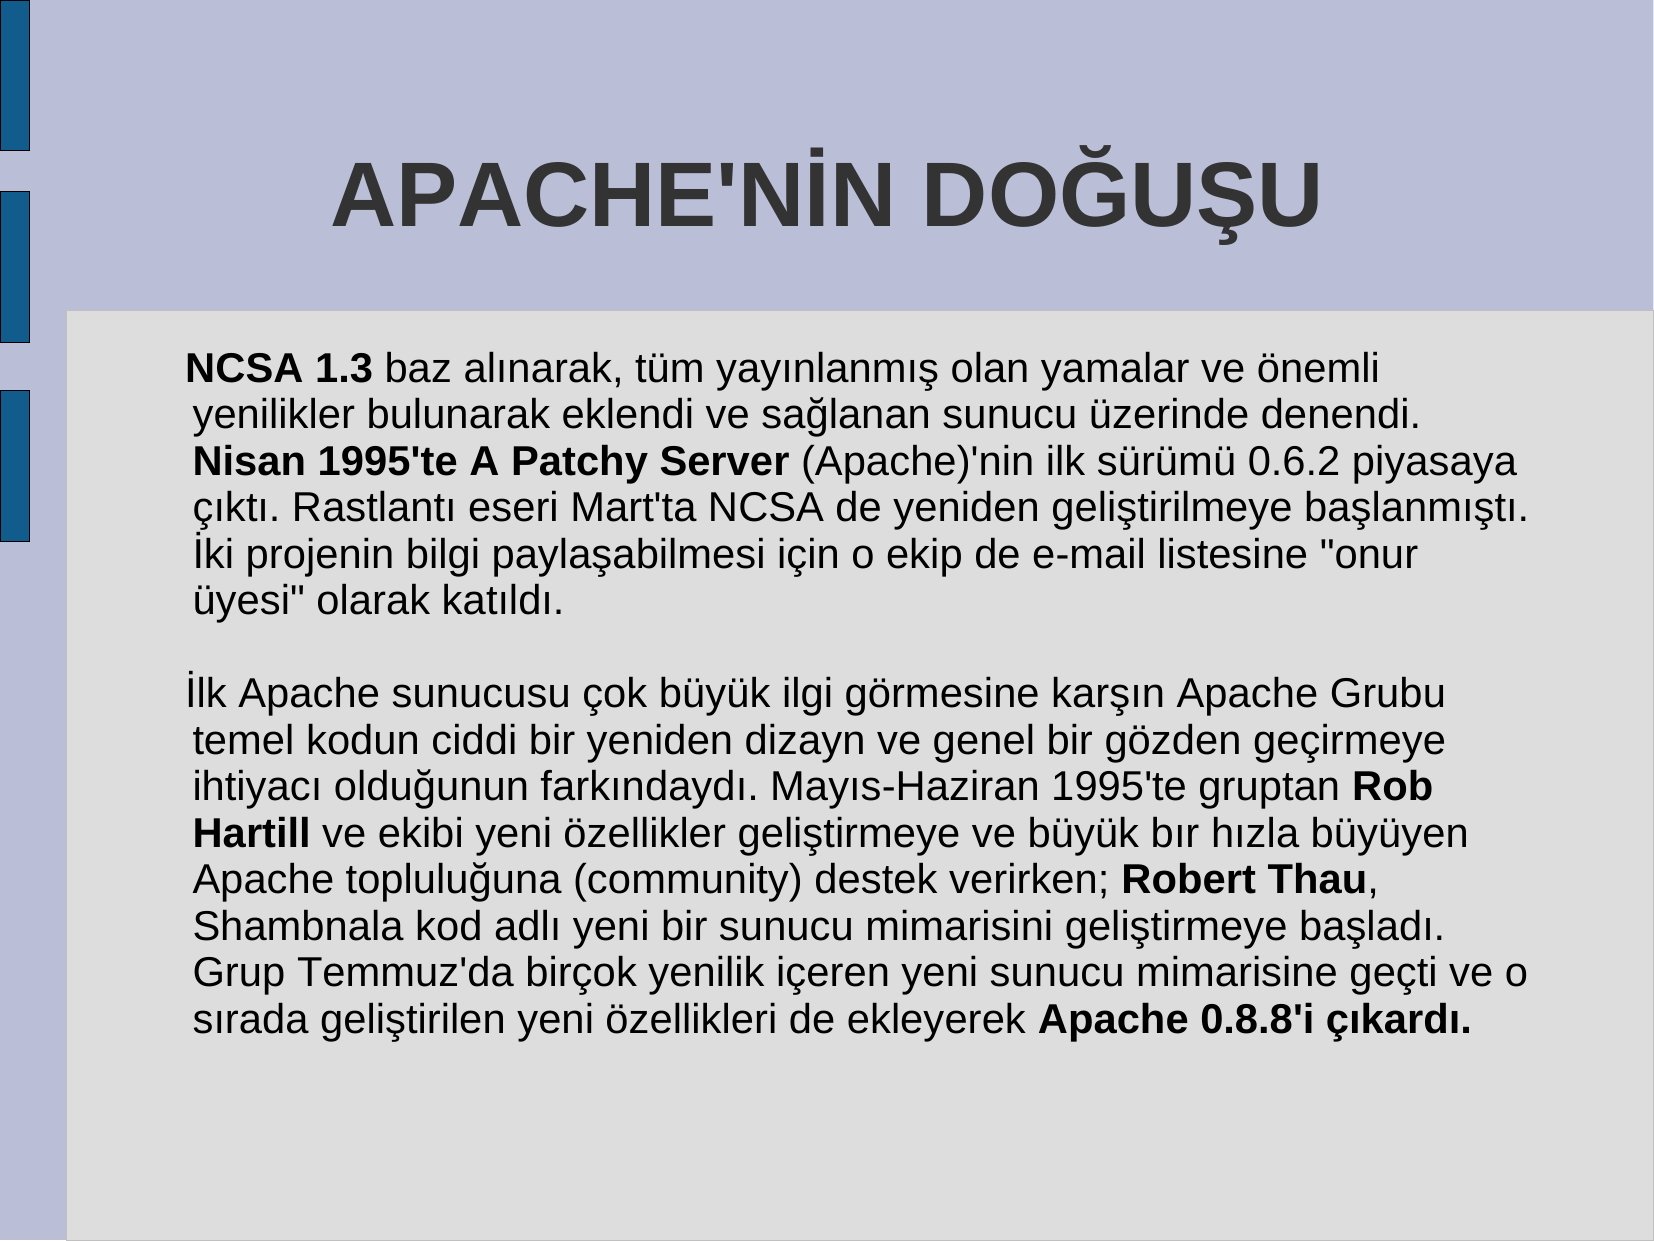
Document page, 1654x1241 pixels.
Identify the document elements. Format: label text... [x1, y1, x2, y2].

list NCSA 1.3 baz alınarak, tüm yayınlanmış olan yamalar ve önemli yenilikler bulunarak eklendi ve sağlanan sunucu üzerinde denendi. Nisan 1995'te A Patchy Server (Apache)'nin ilk sürümü 0.6.2 piyasaya çıktı. Rastlantı eseri Mart'ta NCSA de yeniden geliştirilmeye başlanmıştı. İki projenin bilgi paylaşabilmesi için o ekip de e-mail listesine "onur üyesi" olarak katıldı. İlk Apache sunucusu çok büyük ilgi görmesine karşın Apache Grubu temel kodun ciddi bir yeniden dizayn ve genel bir gözden geçirmeye ihtiyacı olduğunun farkındaydı. Mayıs-Haziran 1995'te gruptan Rob Hartill ve ekibi yeni özellikler geliştirmeye ve büyük bır hızla büyüyen Apache topluluğuna (community) destek verirken; Robert Thau, Shambnala kod adlı yeni bir sunucu mimarisini geliştirmeye başladı. Grup Temmuz'da birçok yenilik içeren yeni sunucu mimarisine geçti ve o sırada geliştirilen yeni özellikleri de ekleyerek Apache 0.8.8'i çıkardı. [121, 344, 1534, 1218]
title APACHE'NİN DOĞUŞU [121, 91, 1534, 299]
